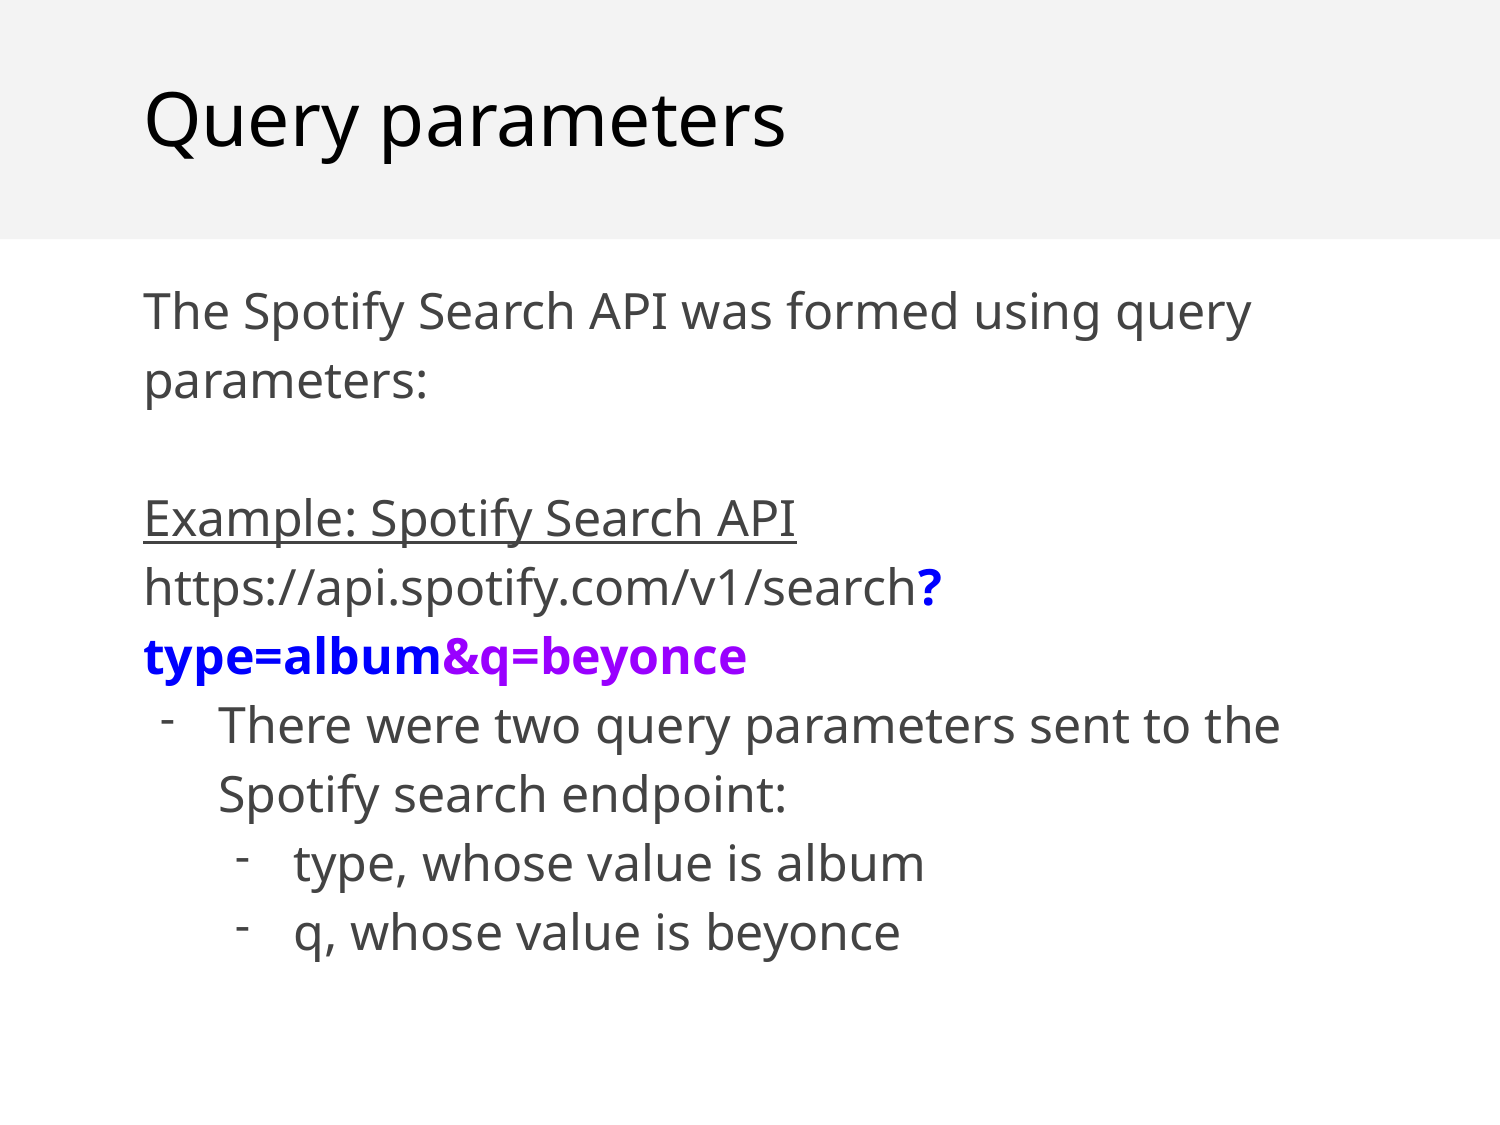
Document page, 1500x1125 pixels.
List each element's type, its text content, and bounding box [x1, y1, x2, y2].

list The Spotify Search API was formed using query parameters: Example: Spotify Search API https://api.spotify.com/v1/search?type=album&q=beyonce There were two query parameters sent to the Spotify search endpoint: type, whose value is album q, whose value is beyonce [128, 255, 1372, 1059]
title Query parameters [128, 56, 1372, 183]
